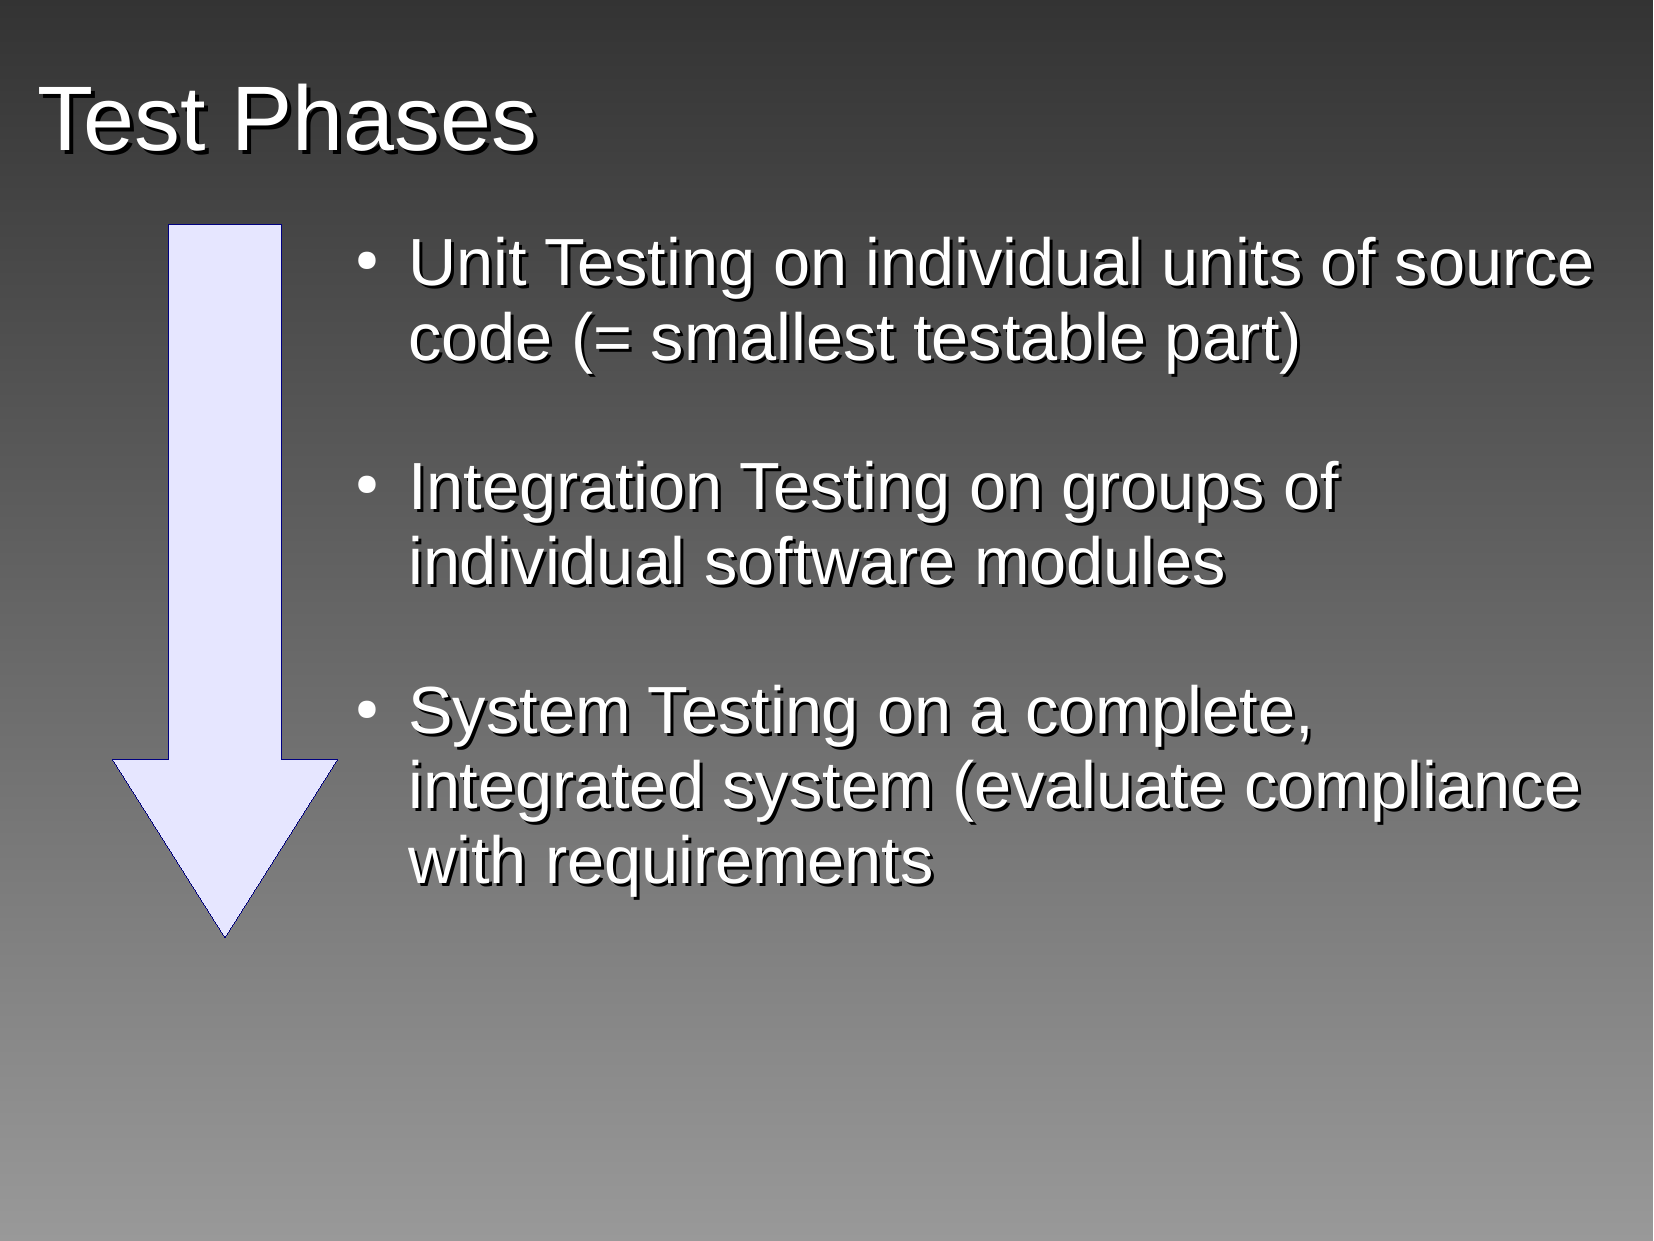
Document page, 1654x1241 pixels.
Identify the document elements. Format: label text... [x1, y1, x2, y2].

text_box [112, 224, 338, 938]
list Unit Testing on individual units of source code (= smallest testable part) Integration Testing on groups of individual software modules System Testing on a complete, integrated system (evaluate compliance with requirements [337, 225, 1614, 1126]
title Test Phases [37, 56, 1613, 181]
